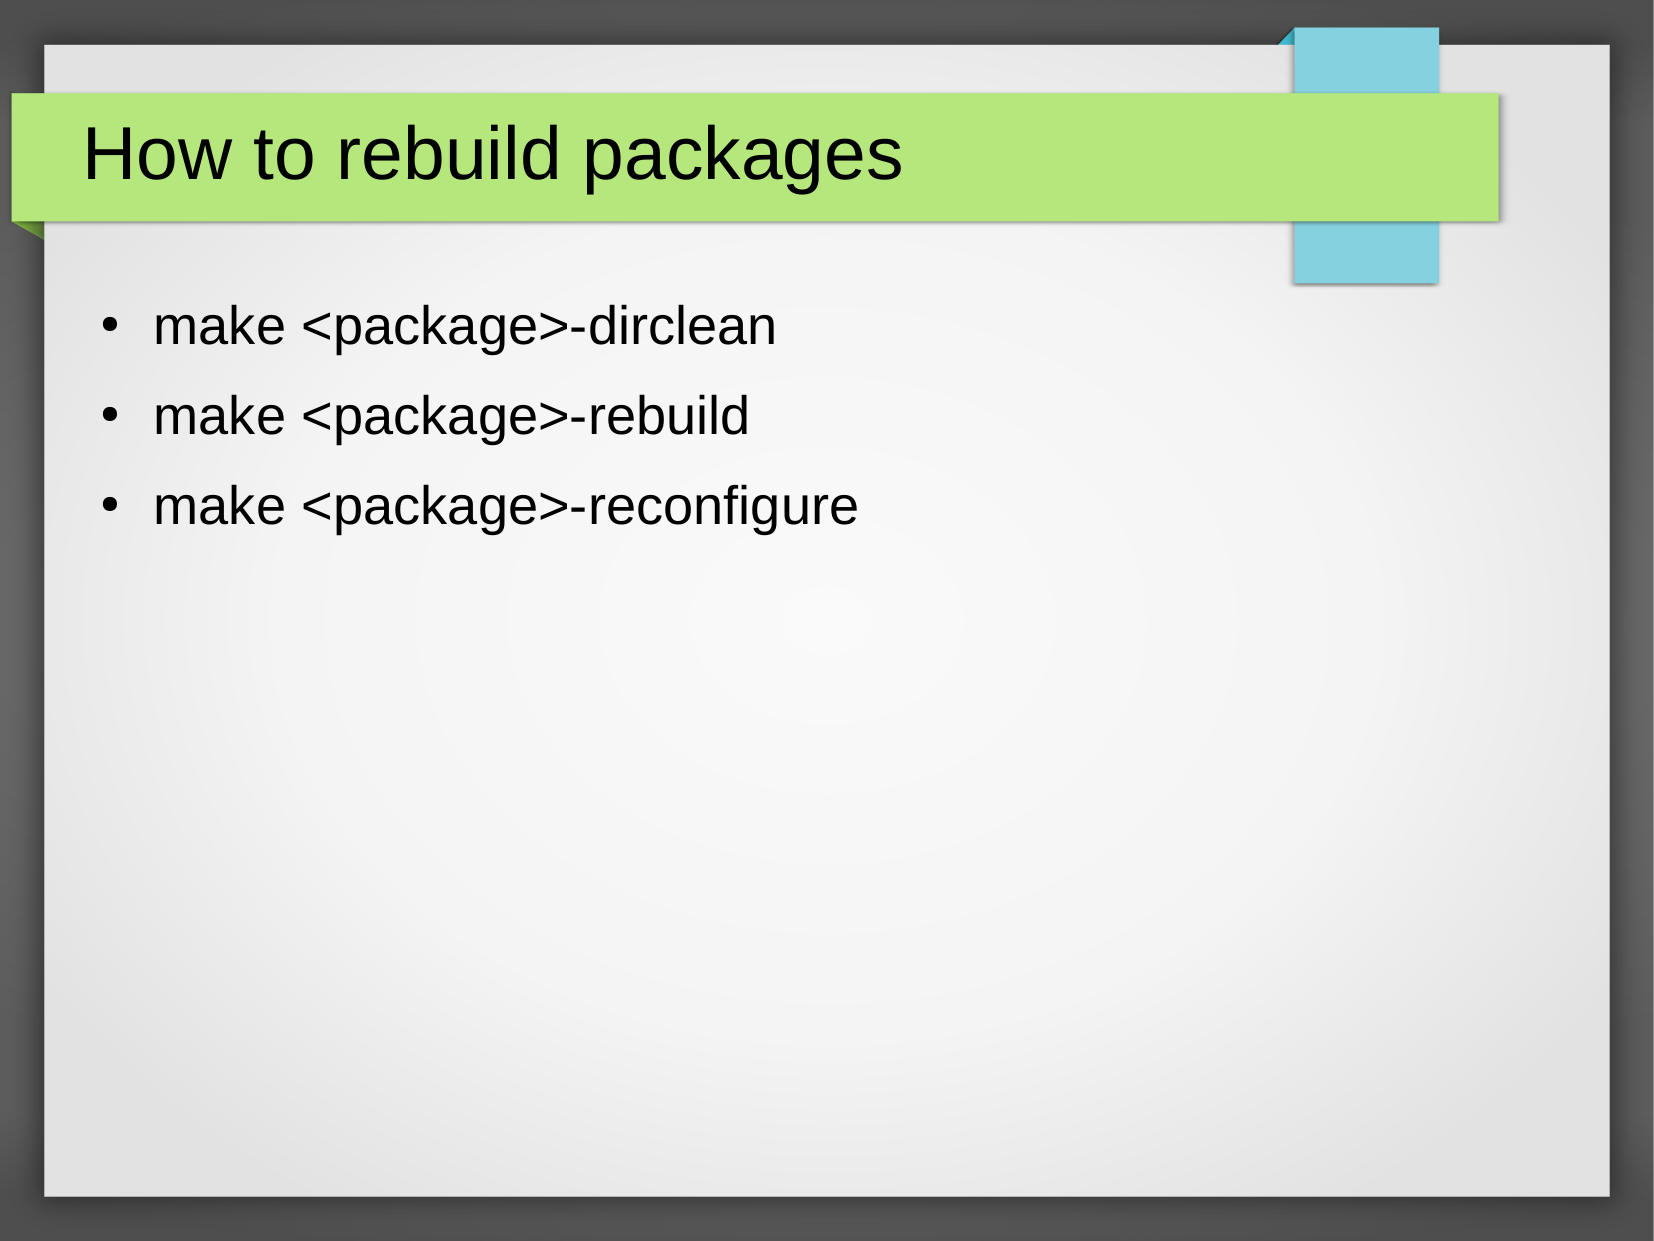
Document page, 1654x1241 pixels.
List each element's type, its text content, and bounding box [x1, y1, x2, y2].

title How to rebuild packages [82, 94, 1264, 213]
list make <package>-dirclean make <package>-rebuild make <package>-reconfigure [82, 295, 1571, 1015]
picture [0, 0, 1654, 1241]
